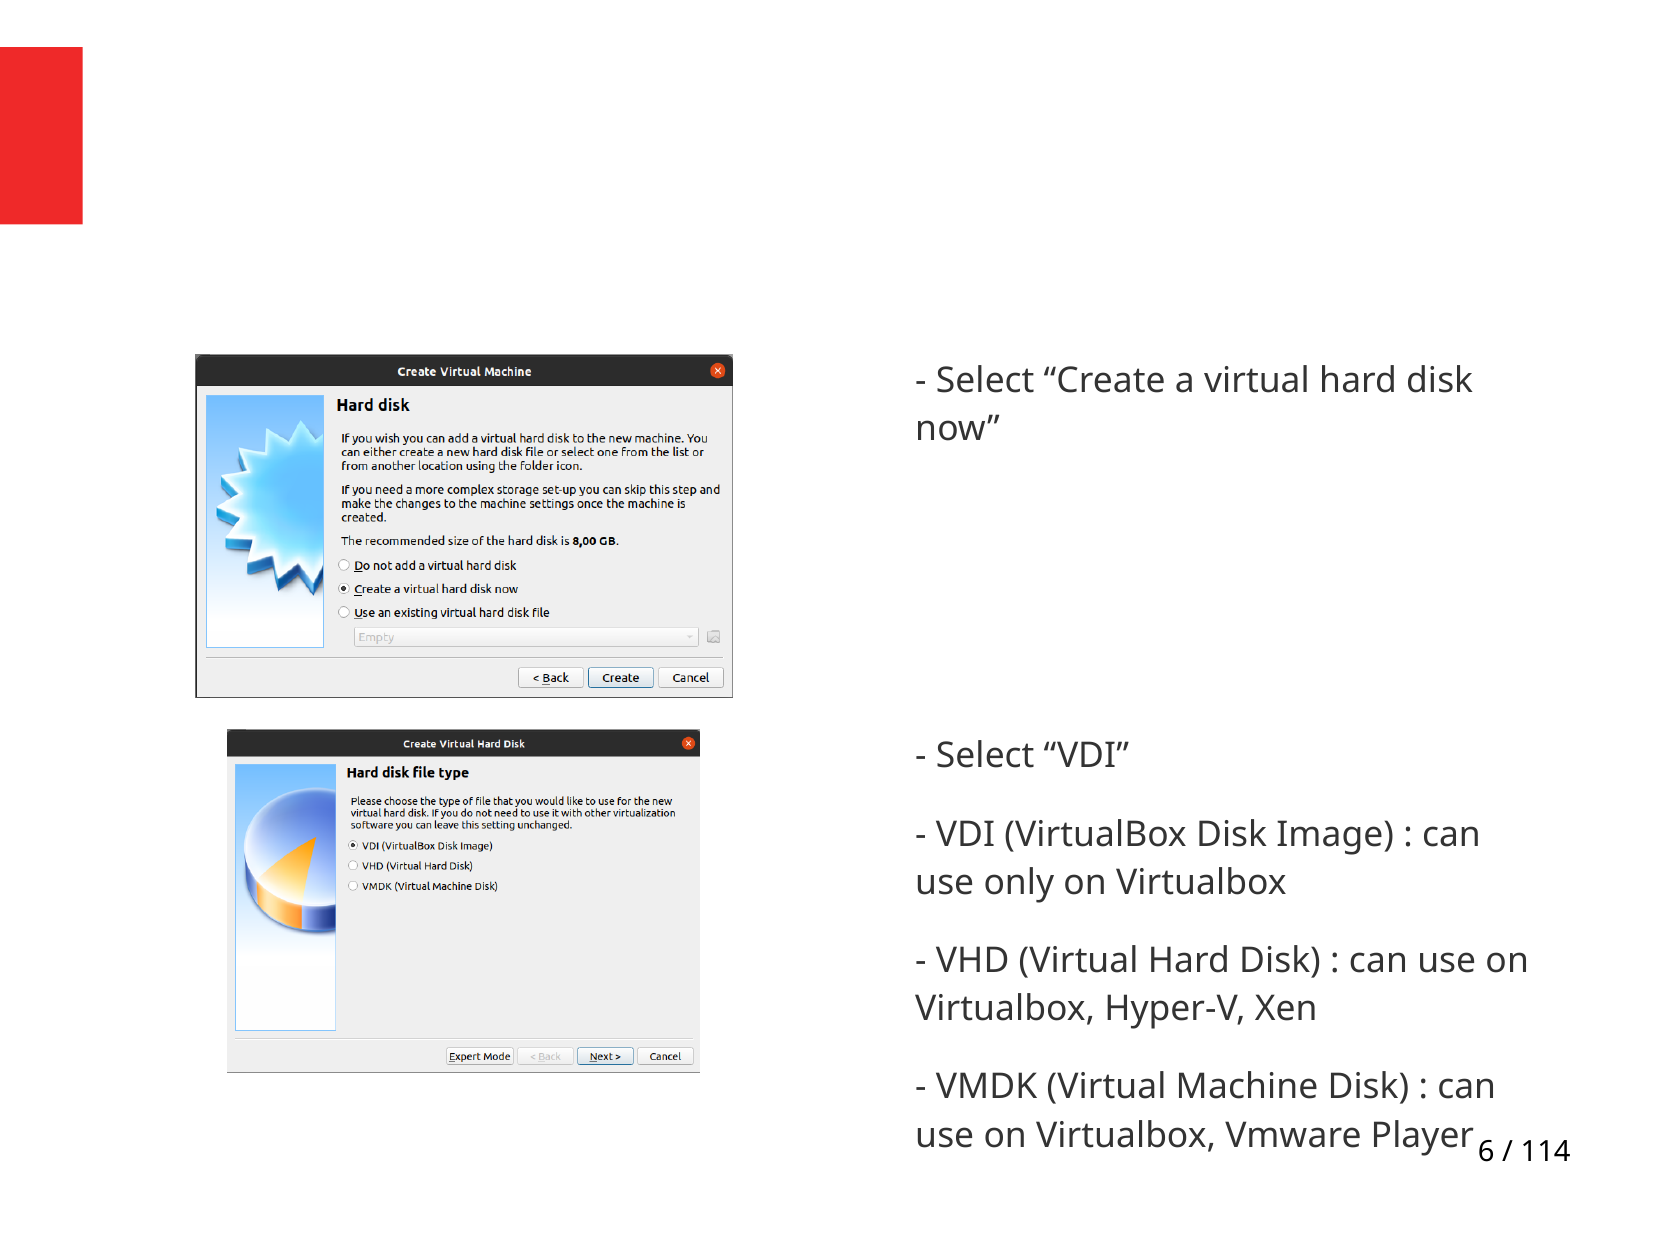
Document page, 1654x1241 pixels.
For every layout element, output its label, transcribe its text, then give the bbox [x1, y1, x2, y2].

list - Select “VDI” - VDI (VirtualBox Disk Image) : can use only on Virtualbox - VHD (Virtual Hard Disk) : can use on Virtualbox, Hyper-V, Xen - VMDK (Virtual Machine Disk) : can use on Virtualbox, Vmware Player [844, 730, 1536, 1074]
picture [195, 354, 733, 698]
list - Select “Create a virtual hard disk now” [844, 354, 1536, 698]
picture [227, 729, 700, 1074]
